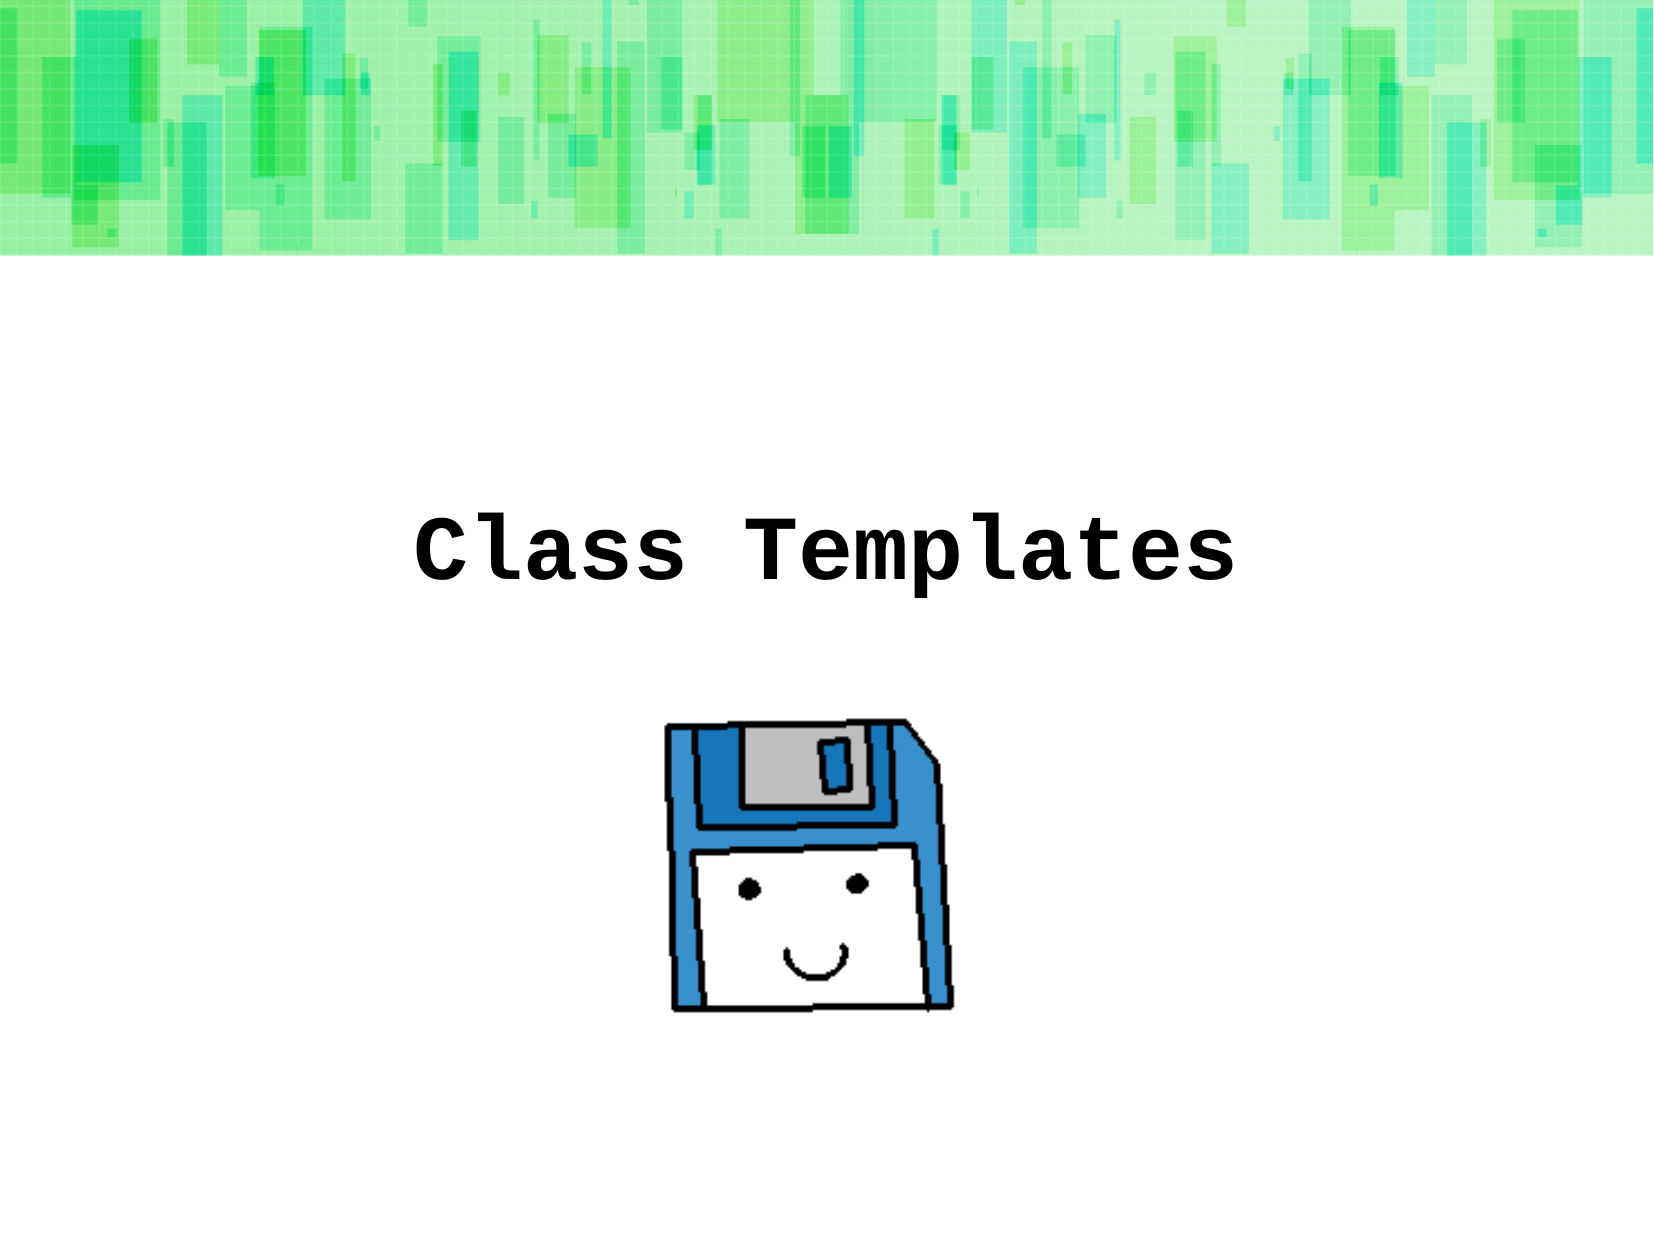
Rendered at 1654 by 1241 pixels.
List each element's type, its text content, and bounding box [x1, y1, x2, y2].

picture [0, 0, 1654, 1241]
subtitle Class Templates [82, 285, 1571, 826]
